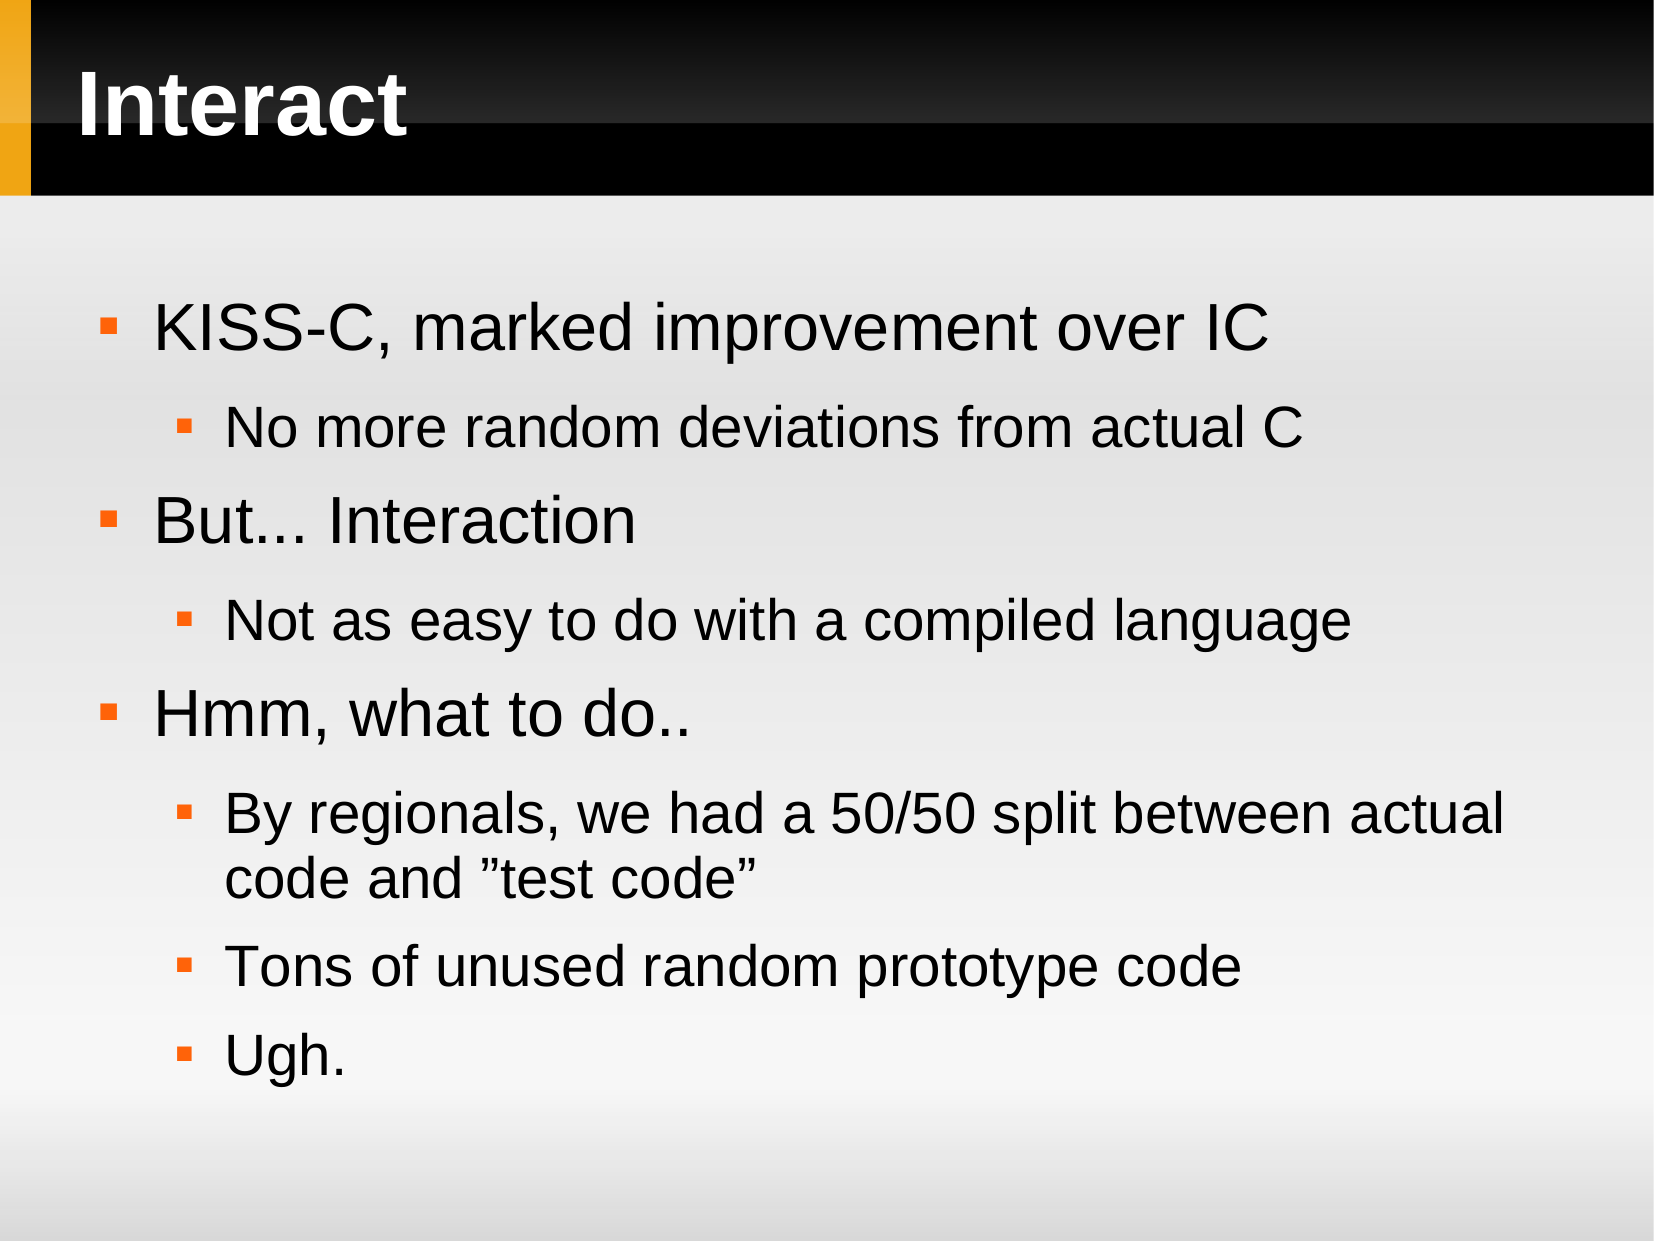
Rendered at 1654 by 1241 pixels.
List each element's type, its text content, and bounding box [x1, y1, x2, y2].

title Interact [76, 7, 1565, 200]
list KISS-C, marked improvement over IC No more random deviations from actual C But... Interaction Not as easy to do with a compiled language Hmm, what to do.. By regionals, we had a 50/50 split between actual code and ”test code” Tons of unused random prototype code Ugh. [82, 290, 1571, 1094]
picture [0, 0, 1654, 1241]
